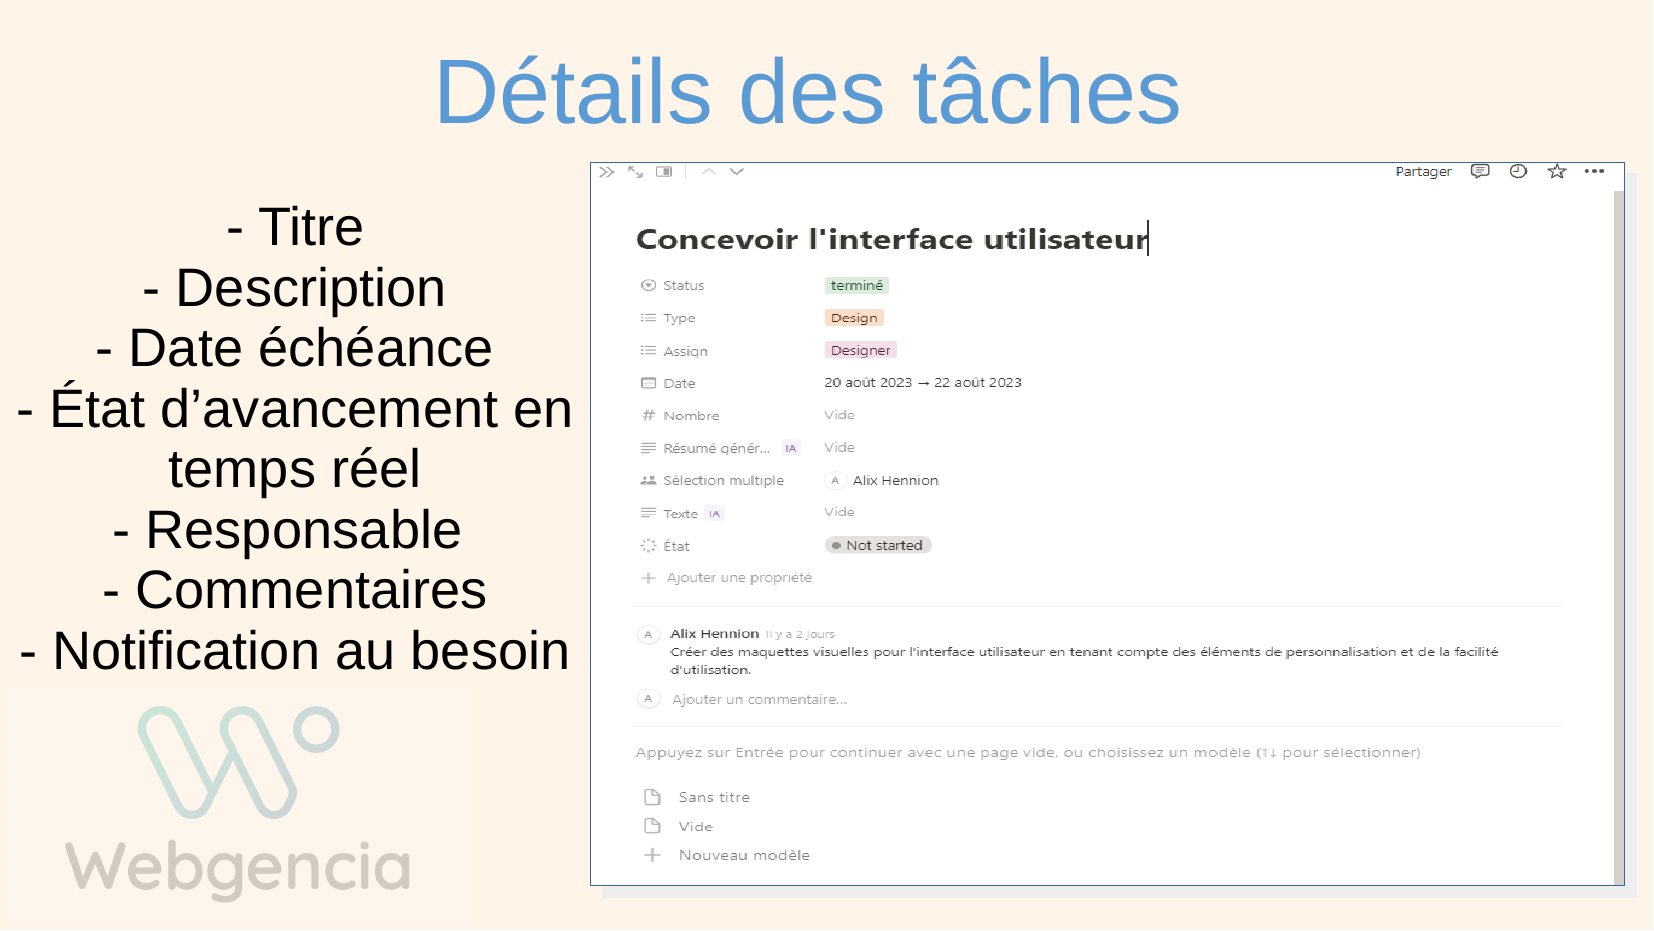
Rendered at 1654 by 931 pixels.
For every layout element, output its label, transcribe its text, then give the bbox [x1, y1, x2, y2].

picture [7, 688, 470, 921]
title Détails des tâches [76, 13, 1565, 169]
picture [590, 162, 1625, 886]
subtitle - Titre - Description - Date échéance - État d’avancement en temps réel - Responsable - Commentaires - Notification au besoin [0, 169, 590, 709]
